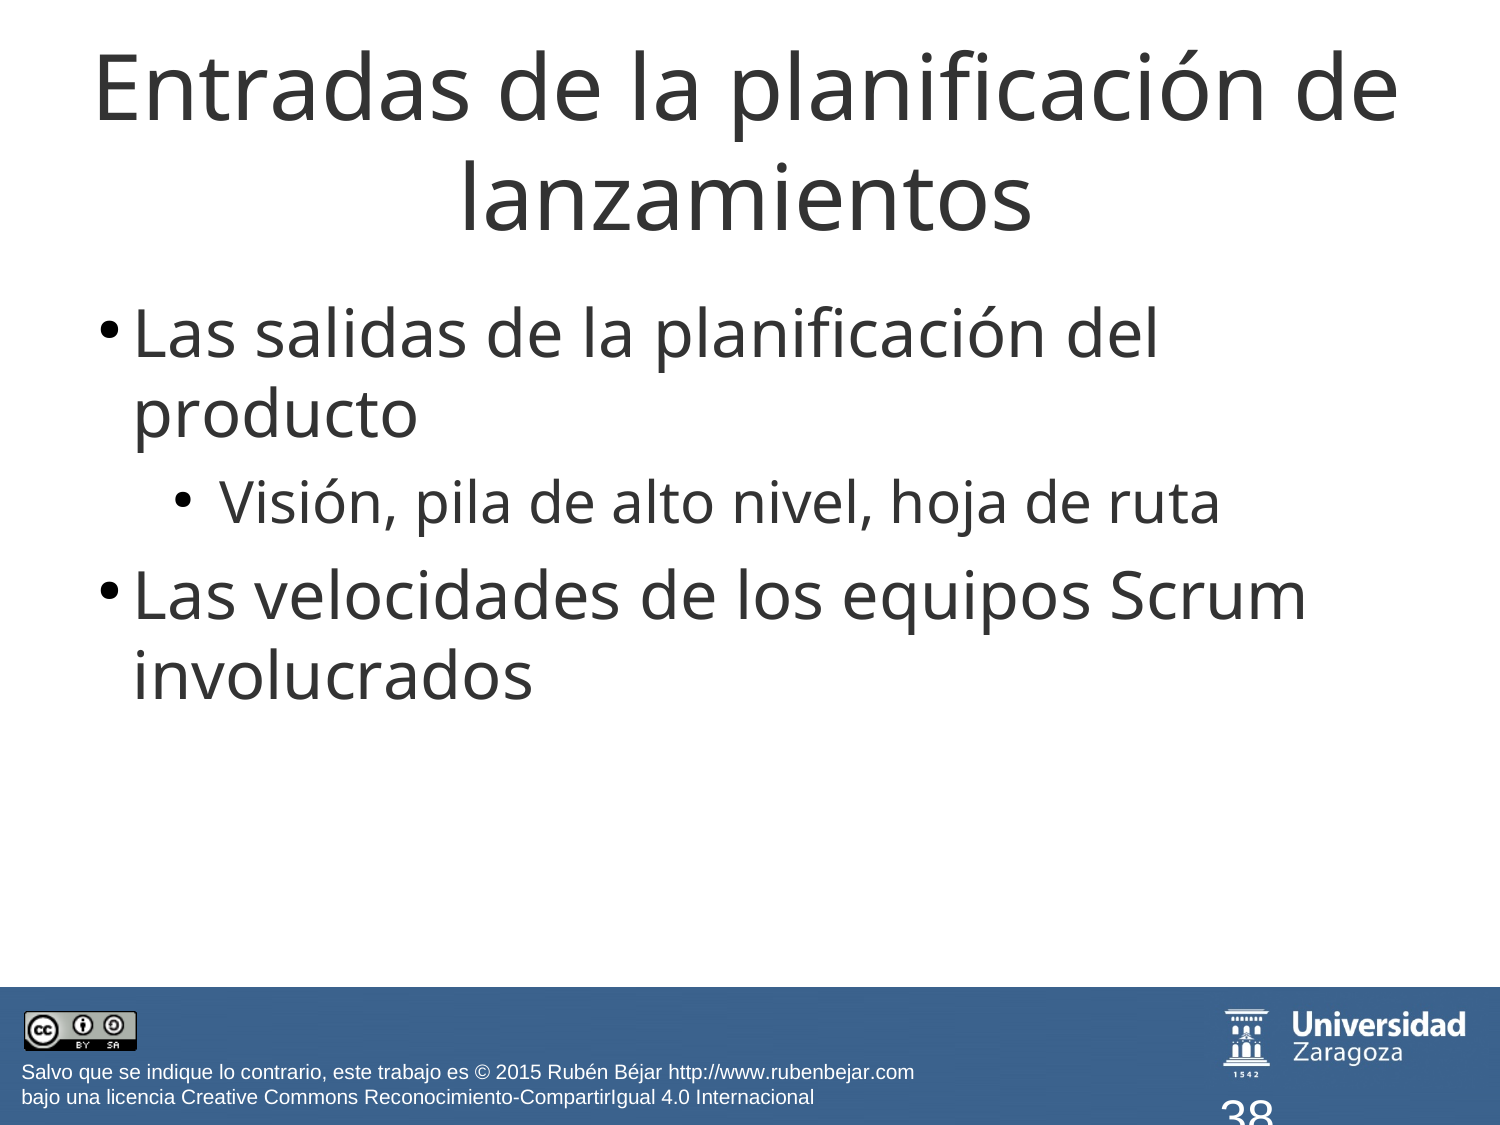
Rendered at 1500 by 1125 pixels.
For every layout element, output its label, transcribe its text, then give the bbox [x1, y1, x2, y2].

picture [0, 987, 1500, 1125]
picture [1254, 1119, 1268, 1125]
title Entradas de la planificación de lanzamientos [74, 21, 1420, 257]
picture [1254, 1103, 1267, 1115]
list Las salidas de la planificación del producto Visión, pila de alto nivel, hoja de ruta Las velocidades de los equipos Scrum involucrados [82, 283, 1418, 957]
